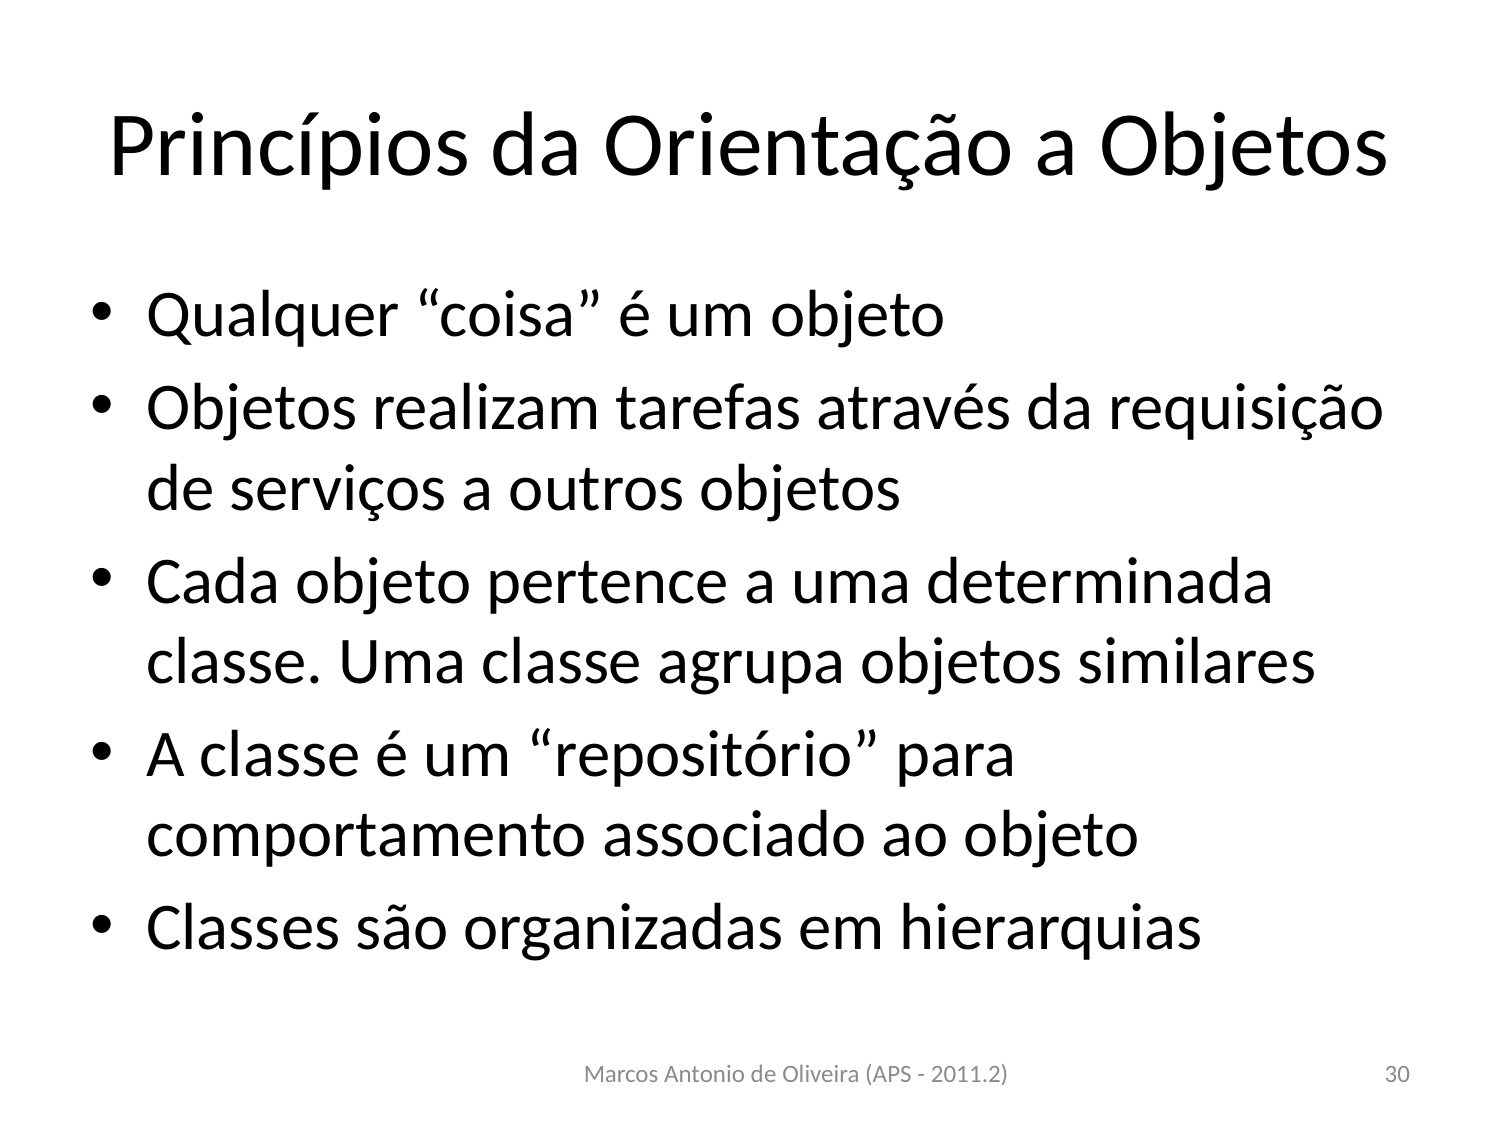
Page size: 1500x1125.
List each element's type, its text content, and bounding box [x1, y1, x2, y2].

list Qualquer “coisa” é um objeto Objetos realizam tarefas através da requisição de serviços a outros objetos Cada objeto pertence a uma determinada classe. Uma classe agrupa objetos similares A classe é um “repositório” para comportamento associado ao objeto Classes são organizadas em hierarquias [75, 262, 1425, 1005]
footer Marcos Antonio de Oliveira (APS - 2011.2) [512, 1042, 1074, 1103]
title Princípios da Orientação a Objetos [75, 45, 1425, 233]
slide_number <número> [1074, 1042, 1425, 1103]
